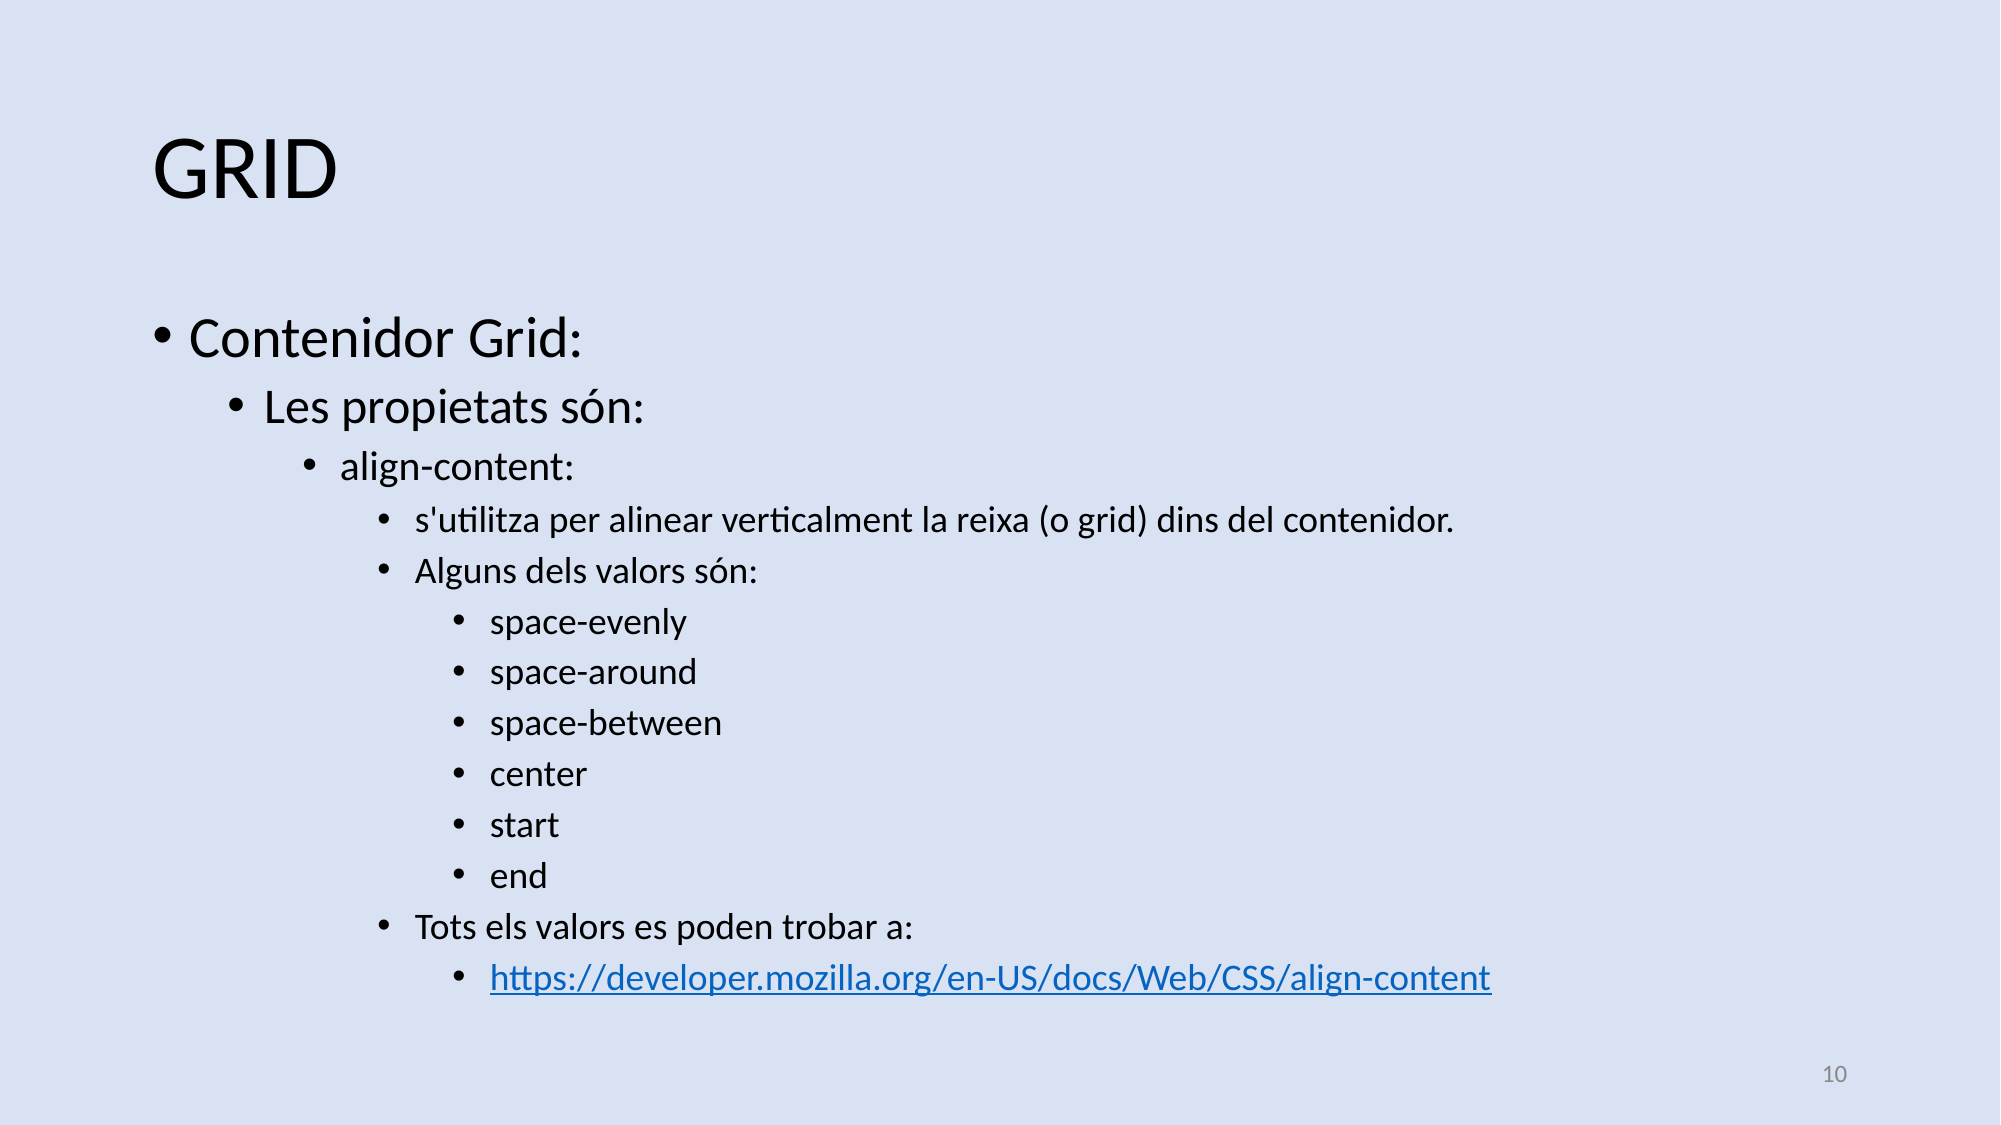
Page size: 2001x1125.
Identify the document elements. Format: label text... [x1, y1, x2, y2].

list Contenidor Grid: Les propietats són: align-content: s'utilitza per alinear verticalment la reixa (o grid) dins del contenidor. Alguns dels valors són: space-evenly space-around space-between center start end Tots els valors es poden trobar a: https://developer.mozilla.org/en-US/docs/Web/CSS/align-content [137, 299, 1863, 1014]
title GRID [137, 59, 1863, 278]
slide_number <number> [1412, 1042, 1863, 1103]
